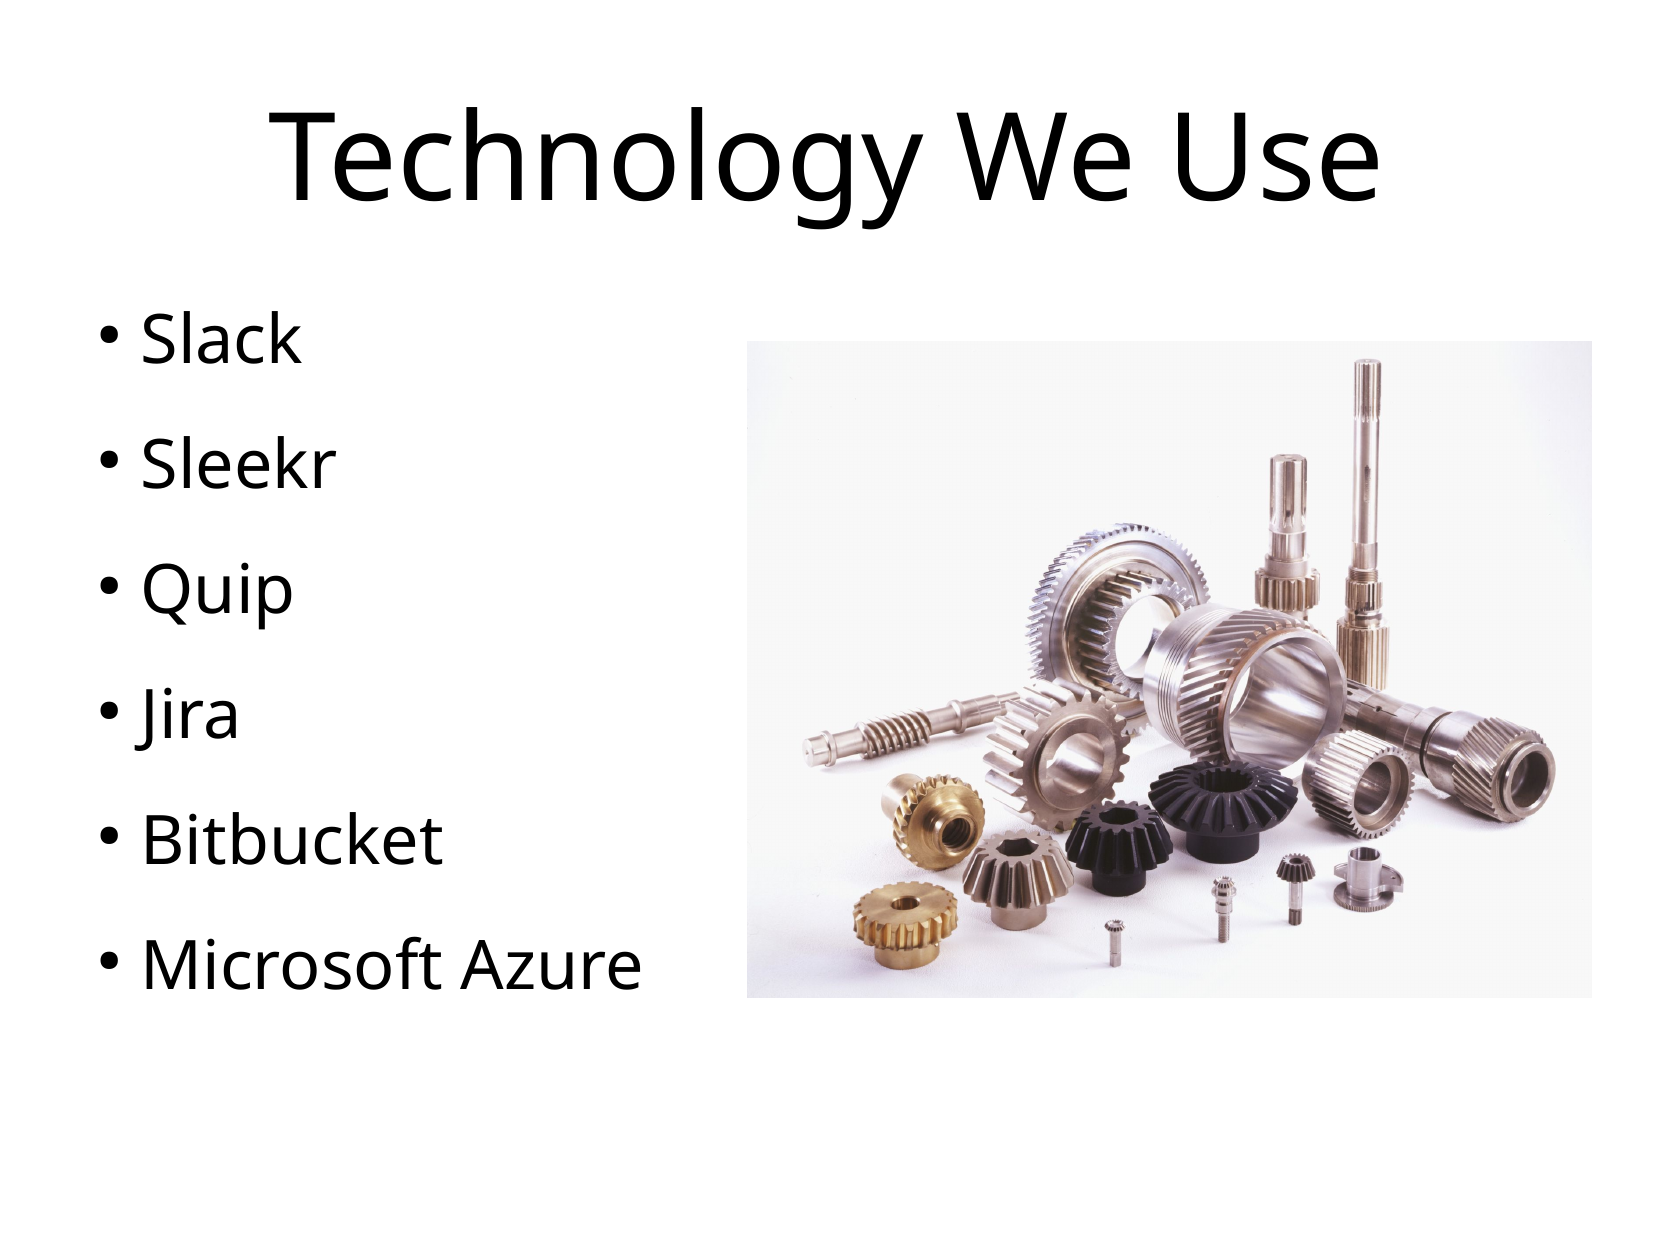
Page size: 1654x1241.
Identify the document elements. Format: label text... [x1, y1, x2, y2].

title Technology We Use [82, 49, 1571, 257]
list Slack Sleekr Quip Jira Bitbucket Microsoft Azure [82, 290, 1571, 1010]
picture [747, 341, 1592, 998]
